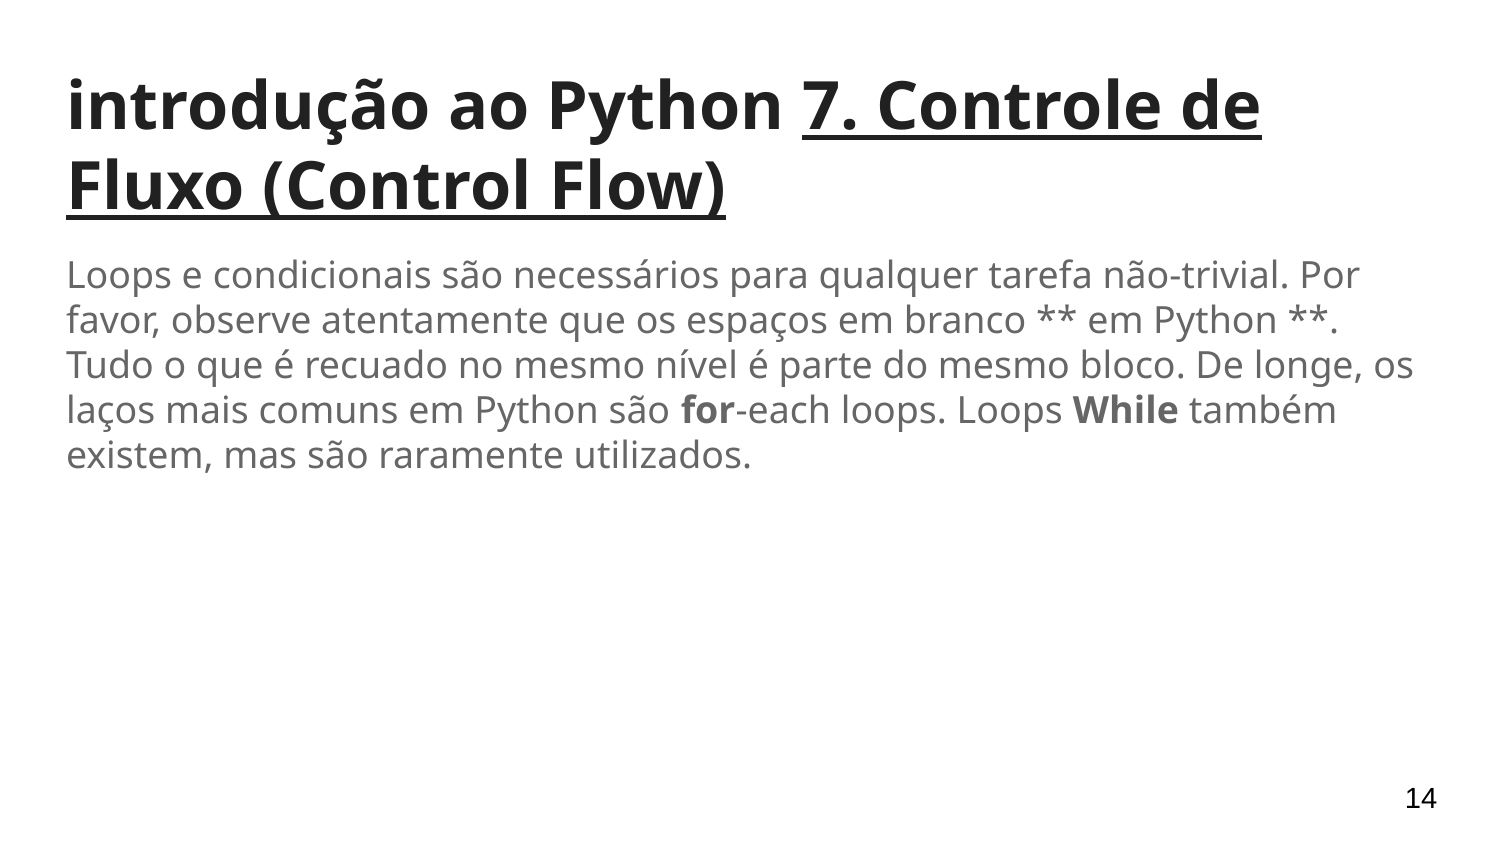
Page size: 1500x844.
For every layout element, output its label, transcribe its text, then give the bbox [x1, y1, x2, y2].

slide_number <number> [1389, 764, 1480, 830]
title introdução ao Python 7. Controle de Fluxo (Control Flow) [51, 48, 1449, 180]
list Loops e condicionais são necessários para qualquer tarefa não-trivial. Por favor, observe atentamente que os espaços em branco ** em Python **. Tudo o que é recuado no mesmo nível é parte do mesmo bloco. De longe, os laços mais comuns em Python são for-each loops. Loops While também existem, mas são raramente utilizados. [51, 236, 1449, 785]
